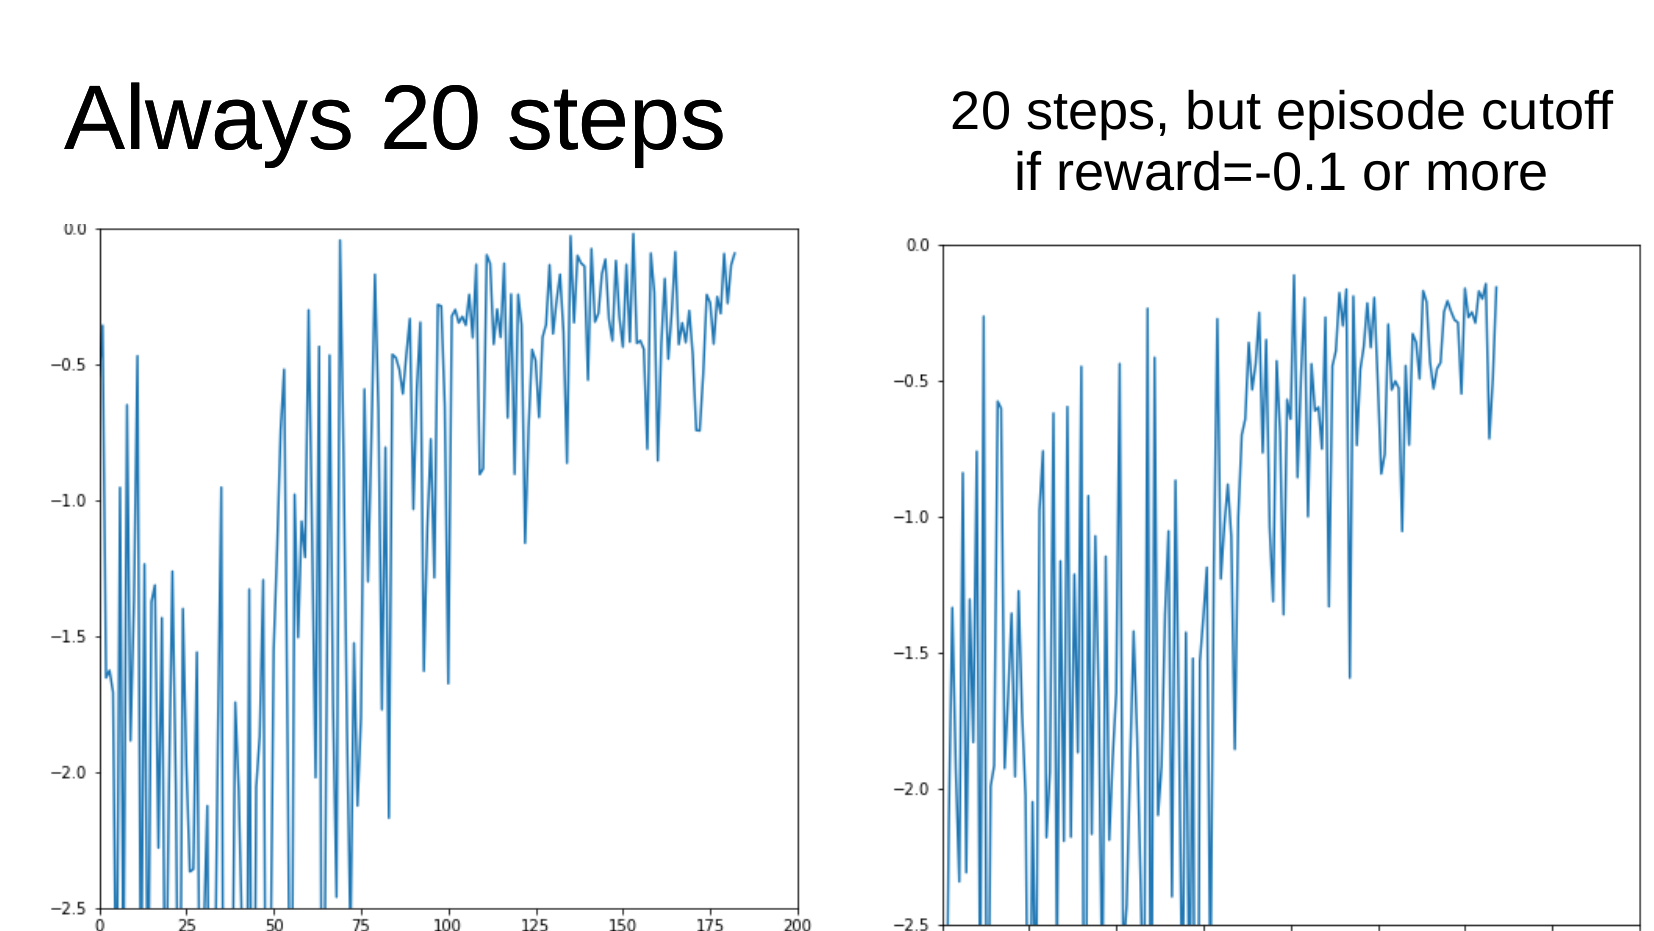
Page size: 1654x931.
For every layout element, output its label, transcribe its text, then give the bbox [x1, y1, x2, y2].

title Always 20 steps [0, 39, 1141, 196]
title 20 steps, but episode cutoff if reward=-0.1 or more [930, 57, 1636, 226]
picture [885, 234, 1654, 931]
picture [39, 224, 826, 931]
